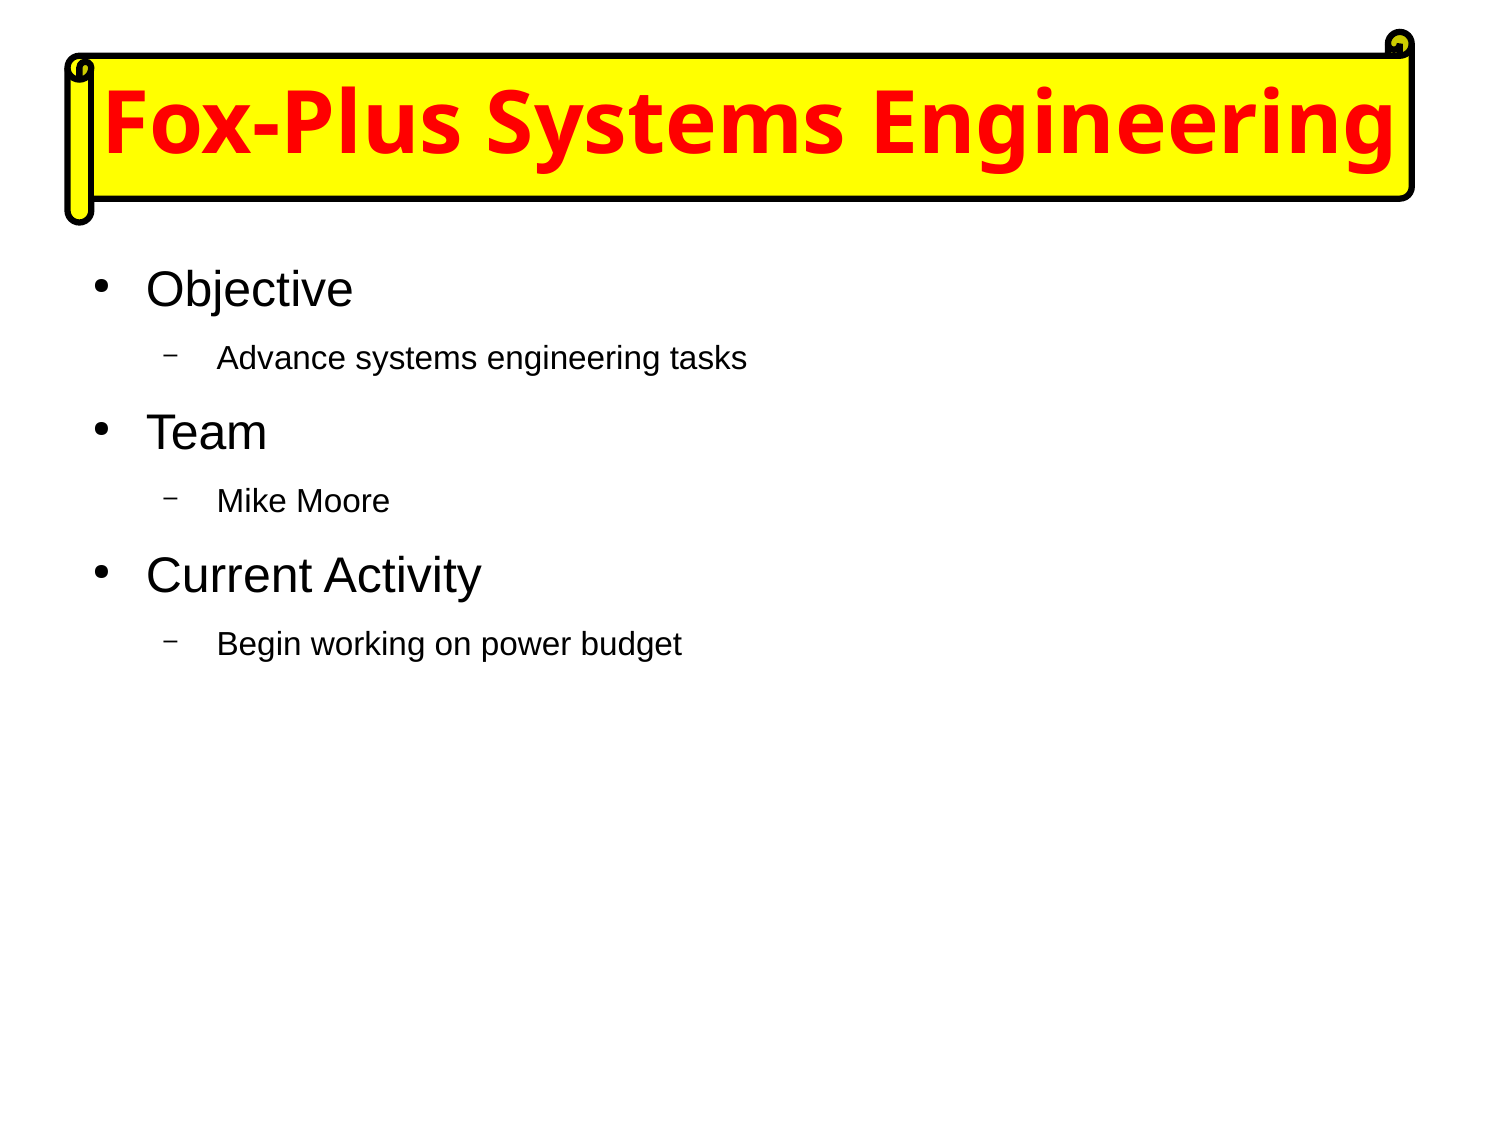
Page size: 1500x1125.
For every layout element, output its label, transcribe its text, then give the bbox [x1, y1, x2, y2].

text_box Fox-Plus Systems Engineering [0, 58, 1500, 179]
text_box [72, 31, 1412, 58]
text_box [67, 179, 1412, 223]
list Objective Advance systems engineering tasks Team Mike Moore Current Activity Begin working on power budget [75, 263, 1425, 916]
